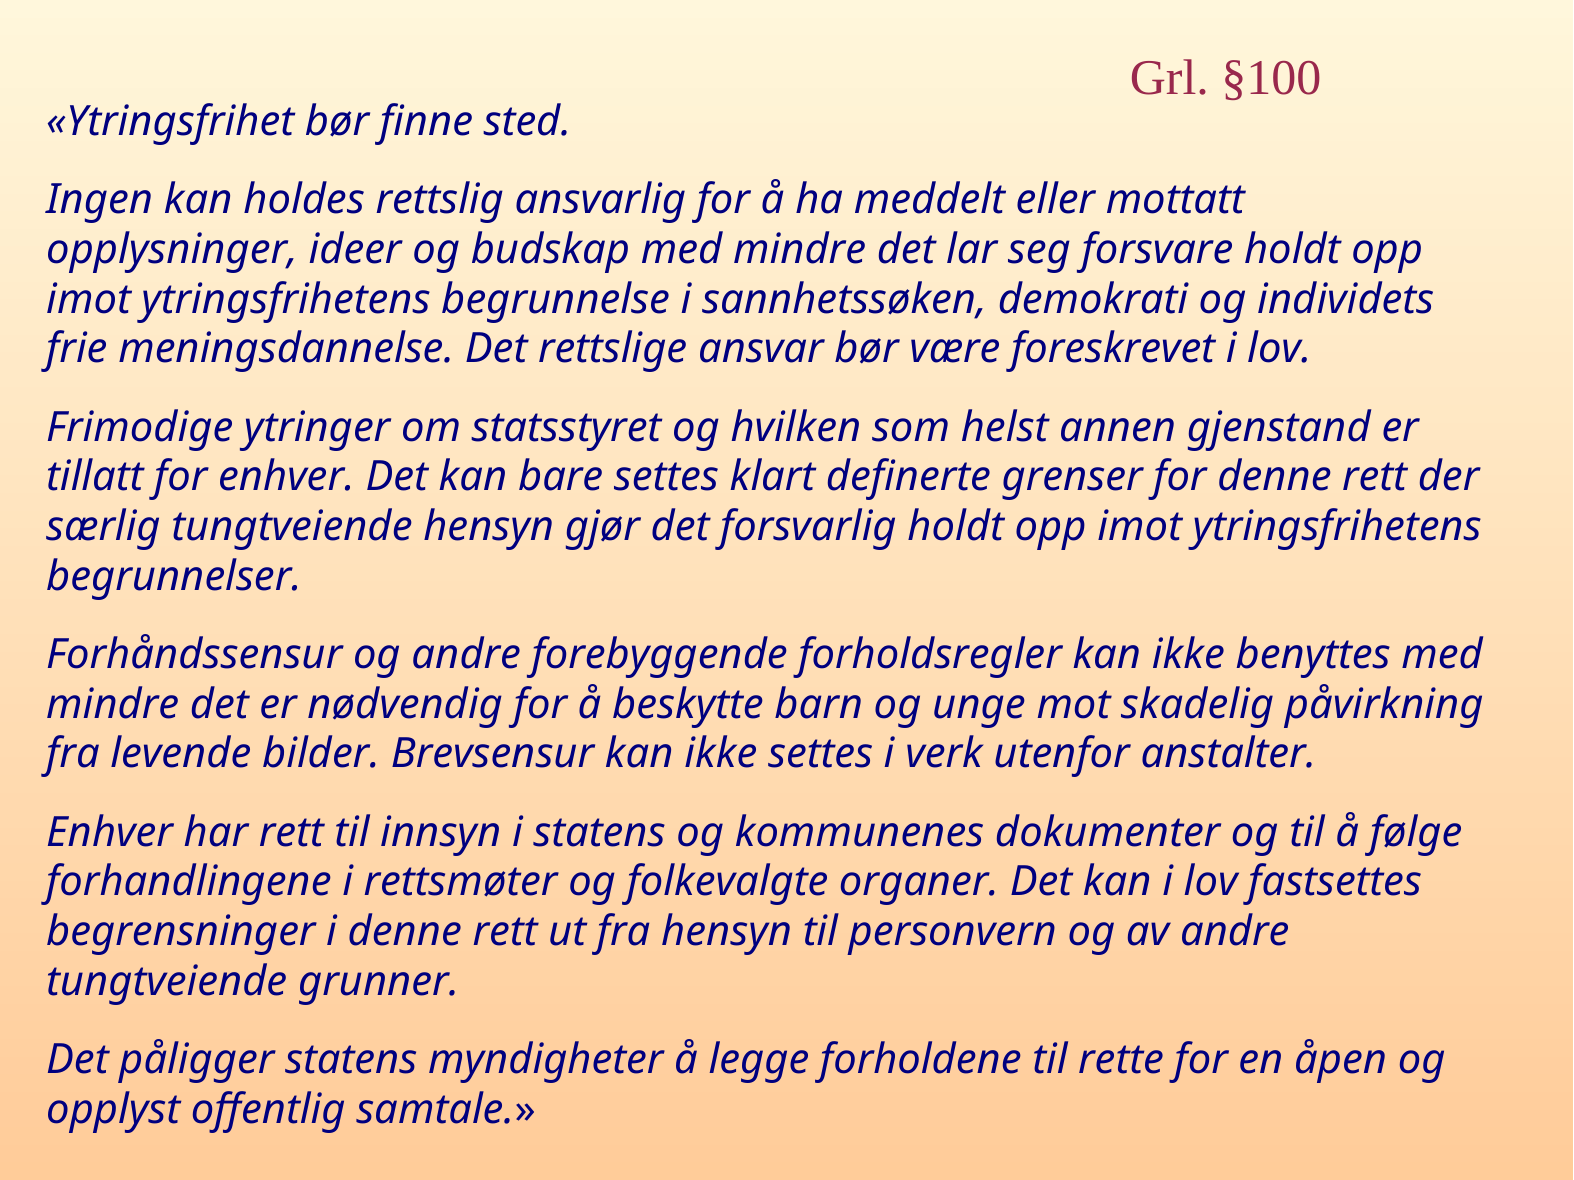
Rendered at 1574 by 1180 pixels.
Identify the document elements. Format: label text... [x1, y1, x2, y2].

text_box Grl. §100 [1114, 49, 1337, 120]
list «Ytringsfrihet bør finne sted. Ingen kan holdes rettslig ansvarlig for å ha meddelt eller mottatt opplysninger, ideer og budskap med mindre det lar seg forsvare holdt opp imot ytringsfrihetens begrunnelse i sannhetssøken, demokrati og individets frie meningsdannelse. Det rettslige ansvar bør være foreskrevet i lov. Frimodige ytringer om statsstyret og hvilken som helst annen gjenstand er tillatt for enhver. Det kan bare settes klart definerte grenser for denne rett der særlig tungtveiende hensyn gjør det forsvarlig holdt opp imot ytringsfrihetens begrunnelser. Forhåndssensur og andre forebyggende forholdsregler kan ikke benyttes med mindre det er nødvendig for å beskytte barn og unge mot skadelig påvirkning fra levende bilder. Brevsensur kan ikke settes i verk utenfor anstalter. Enhver har rett til innsyn i statens og kommunenes dokumenter og til å følge forhandlingene i rettsmøter og folkevalgte organer. Det kan i lov fastsettes begrensninger i denne rett ut fra hensyn til personvern og av andre tungtveiende grunner. Det påligger statens myndigheter å legge forholdene til rette for en åpen og opplyst offentlig samtale.» [46, 95, 1500, 1180]
